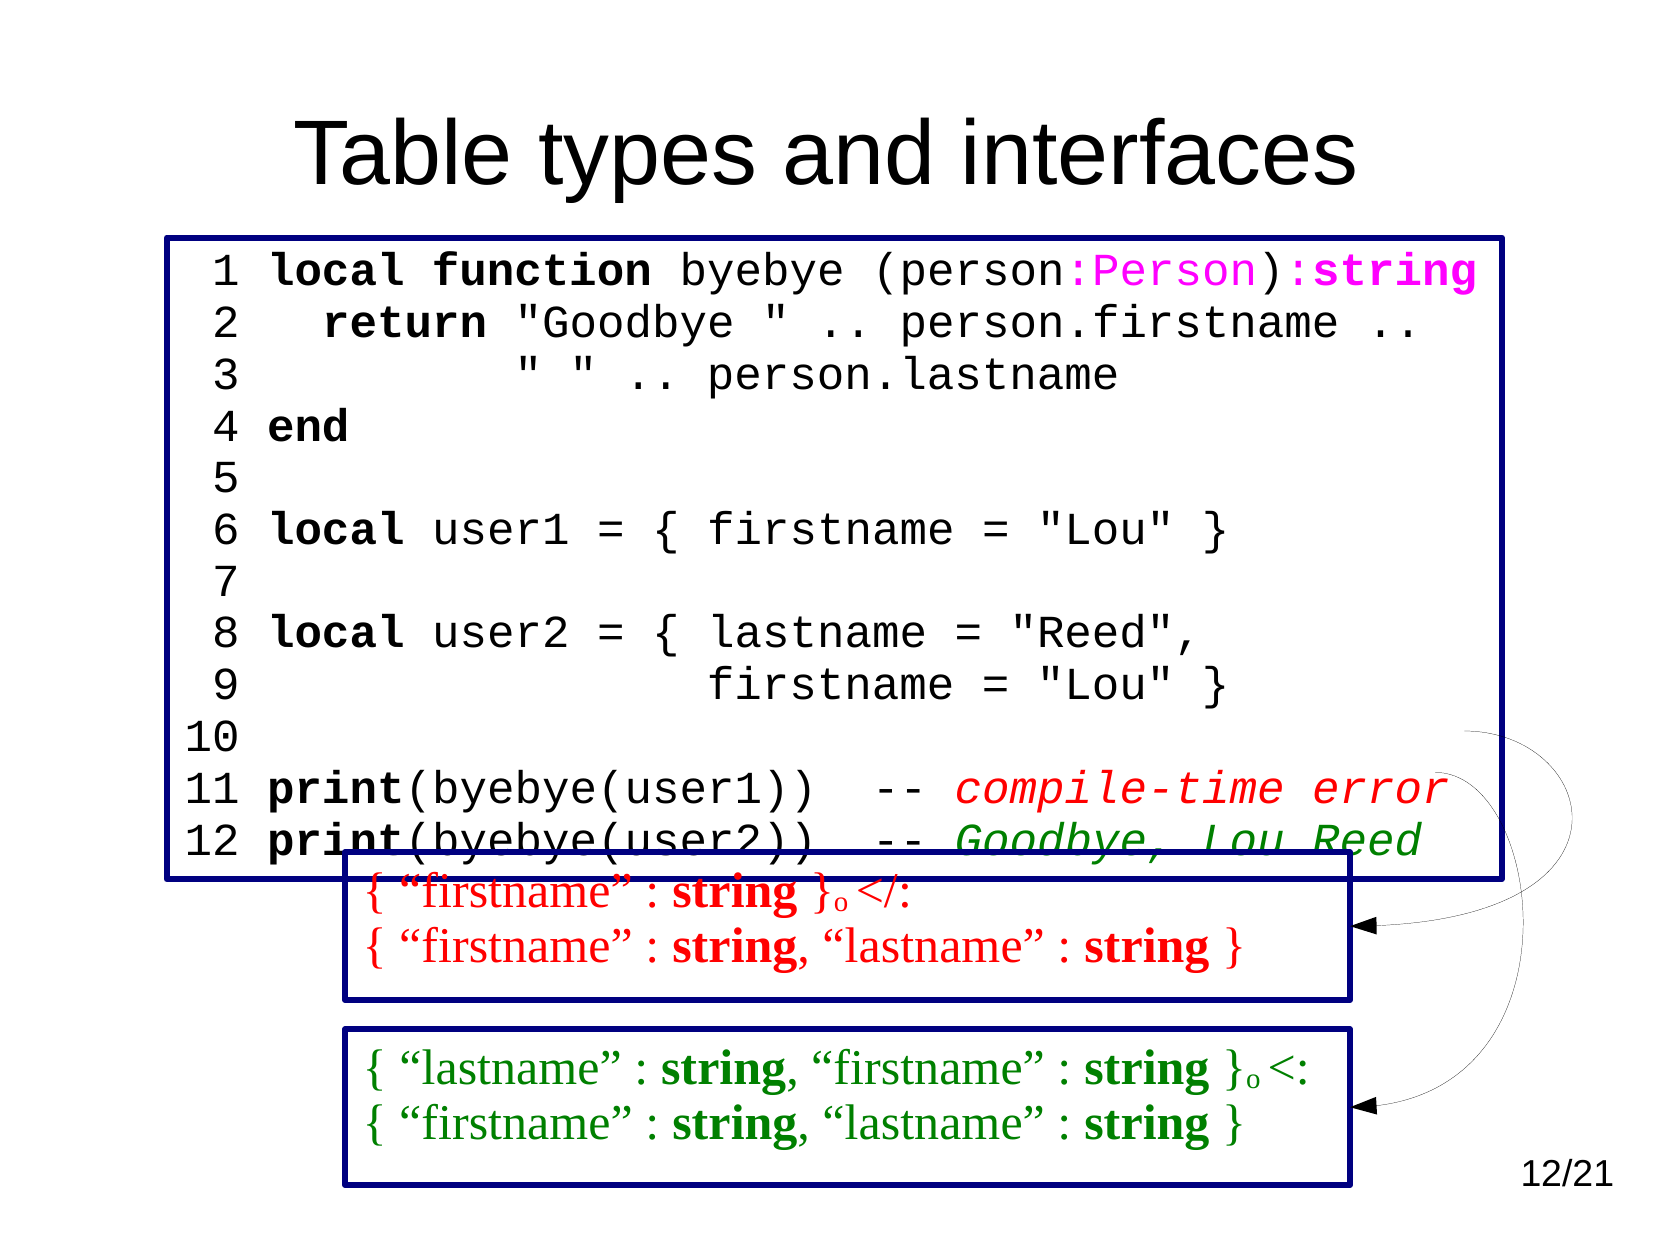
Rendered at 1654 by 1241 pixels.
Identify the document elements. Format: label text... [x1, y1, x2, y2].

text_box 1 local function byebye (person:Person):string 2 return "Goodbye " .. person.firstname .. 3 " " .. person.lastname 4 end 5 6 local user1 = { firstname = "Lou" } 7 8 local user2 = { lastname = "Reed", 9 firstname = "Lou" } 10 11 print(byebye(user1)) -- compile-time error 12 print(byebye(user2)) -- Goodbye, Lou Reed [166, 237, 1502, 811]
text_box { “lastname” : string, “firstname” : string }o <: { “firstname” : string, “lastname” : string } [345, 1029, 1351, 1186]
text_box 12/21 [1495, 1145, 1630, 1216]
text_box { “firstname” : string }o </: { “firstname” : string, “lastname” : string } [345, 852, 1351, 1001]
title Table types and interfaces [82, 49, 1571, 257]
